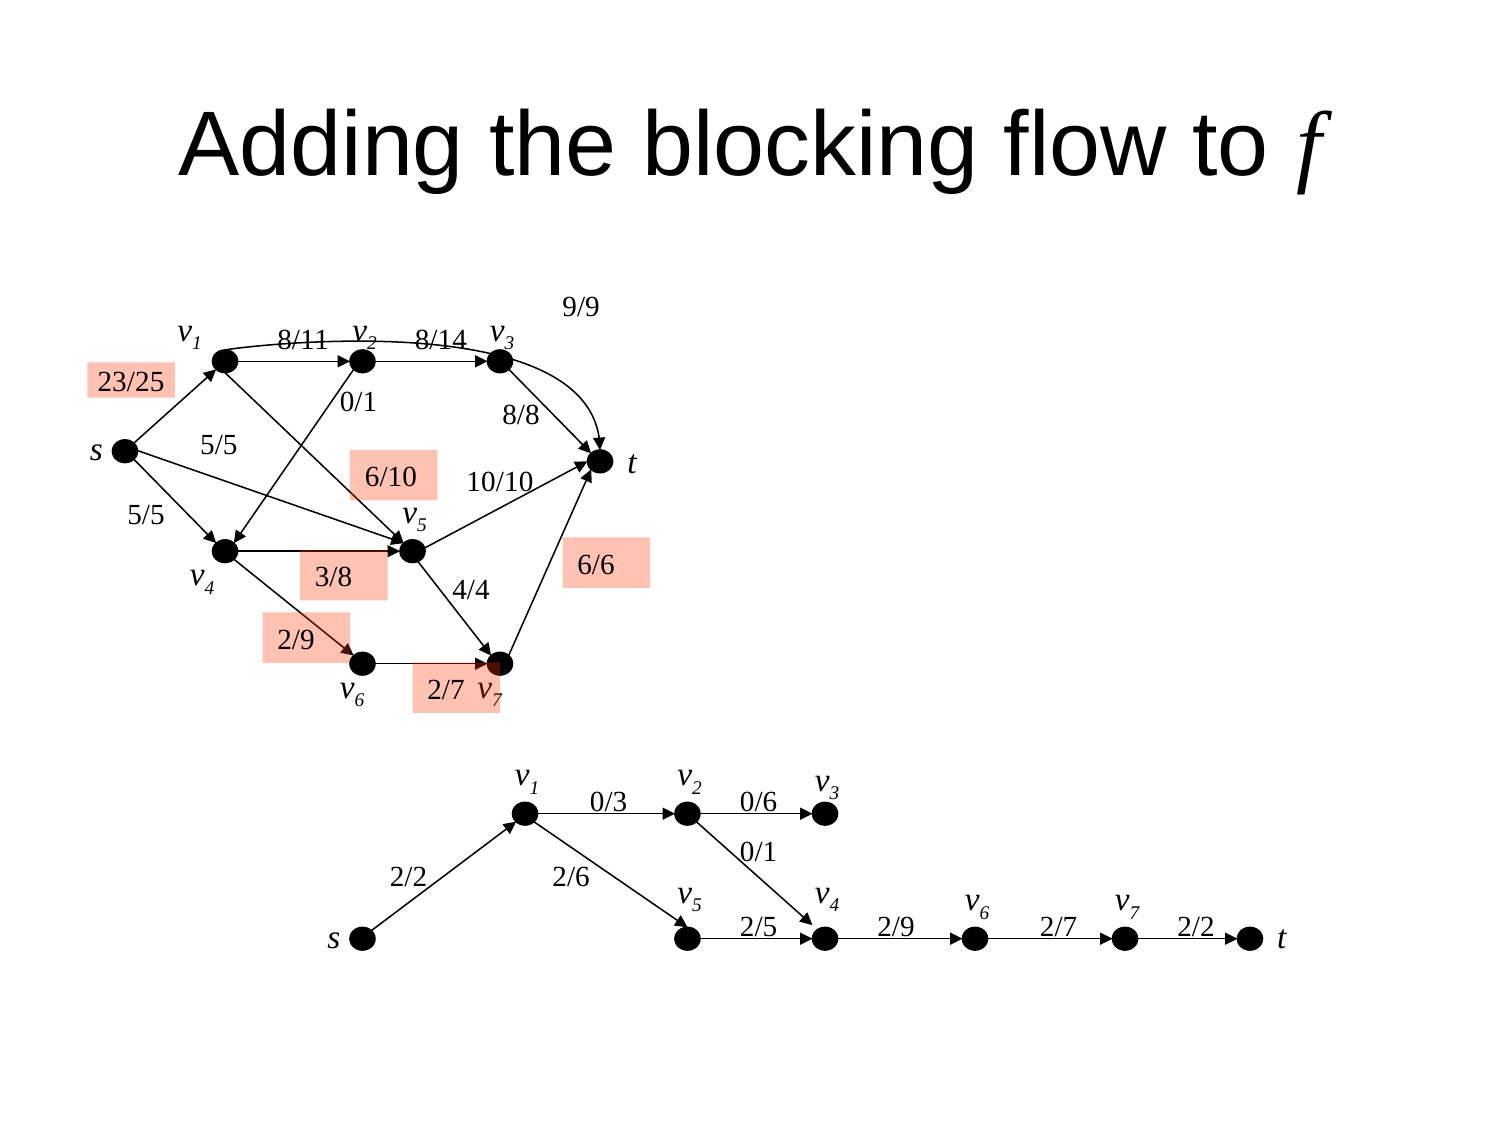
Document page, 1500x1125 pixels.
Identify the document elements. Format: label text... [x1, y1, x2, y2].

text_box [217, 539, 233, 544]
text_box 2/2 [375, 849, 463, 901]
text_box t [1262, 907, 1313, 963]
text_box v3 [799, 750, 888, 811]
text_box 10/10 [462, 462, 538, 498]
text_box v4 [174, 544, 263, 606]
text_box 5/5 [187, 424, 251, 461]
text_box v7 [1099, 869, 1188, 931]
text_box [126, 439, 138, 449]
text_box 2/7 [1024, 939, 1113, 951]
text_box 9/9 [549, 287, 613, 323]
text_box v3 [474, 299, 563, 361]
text_box t [612, 432, 663, 488]
text_box [363, 927, 376, 951]
text_box [489, 652, 508, 657]
text_box s [312, 907, 363, 963]
text_box 2/9 [862, 899, 951, 951]
text_box v5 [387, 482, 475, 544]
text_box v1 [162, 299, 250, 361]
text_box [350, 361, 375, 373]
text_box 23/25 [87, 362, 175, 398]
text_box 6/6 [562, 537, 651, 588]
text_box 2/9 [262, 612, 351, 663]
text_box v2 [337, 299, 426, 361]
text_box 0/6 [724, 774, 813, 824]
text_box 2/5 [724, 899, 813, 951]
text_box v7 [462, 657, 550, 719]
text_box [675, 806, 700, 826]
text_box v6 [949, 869, 1038, 931]
text_box 4/4 [437, 562, 526, 613]
text_box v6 [324, 657, 413, 719]
text_box 8/8 [487, 387, 576, 438]
text_box [352, 652, 373, 657]
text_box 3/8 [300, 549, 388, 601]
text_box [487, 361, 513, 373]
text_box 2/7 [1024, 899, 1113, 938]
text_box 8/14 [399, 312, 488, 363]
text_box [1251, 927, 1262, 950]
text_box v1 [499, 744, 588, 806]
text_box 5/5 [112, 487, 201, 538]
text_box [962, 927, 988, 951]
text_box [404, 557, 417, 563]
text_box [813, 811, 838, 826]
text_box [126, 448, 138, 463]
text_box [407, 544, 424, 552]
text_box 0/1 [724, 824, 813, 876]
text_box [512, 806, 538, 826]
text_box 2/2 [1162, 899, 1251, 951]
text_box v4 [799, 862, 888, 924]
text_box 0/3 [574, 774, 663, 826]
text_box 2/7 [412, 662, 501, 713]
text_box 6/10 [349, 449, 438, 501]
text_box [674, 927, 700, 951]
text_box [415, 550, 426, 561]
text_box 8/11 [262, 312, 351, 363]
text_box v2 [662, 744, 751, 806]
text_box v5 [662, 862, 751, 924]
text_box [212, 350, 238, 373]
text_box 2/6 [537, 849, 625, 901]
text_box [587, 450, 612, 473]
text_box [813, 927, 838, 951]
text_box [400, 544, 410, 559]
text_box [1112, 927, 1138, 951]
text_box v1 [232, 349, 250, 361]
title Adding the blocking flow to f [75, 45, 1426, 233]
text_box 0/1 [324, 374, 413, 426]
text_box s [74, 419, 126, 476]
